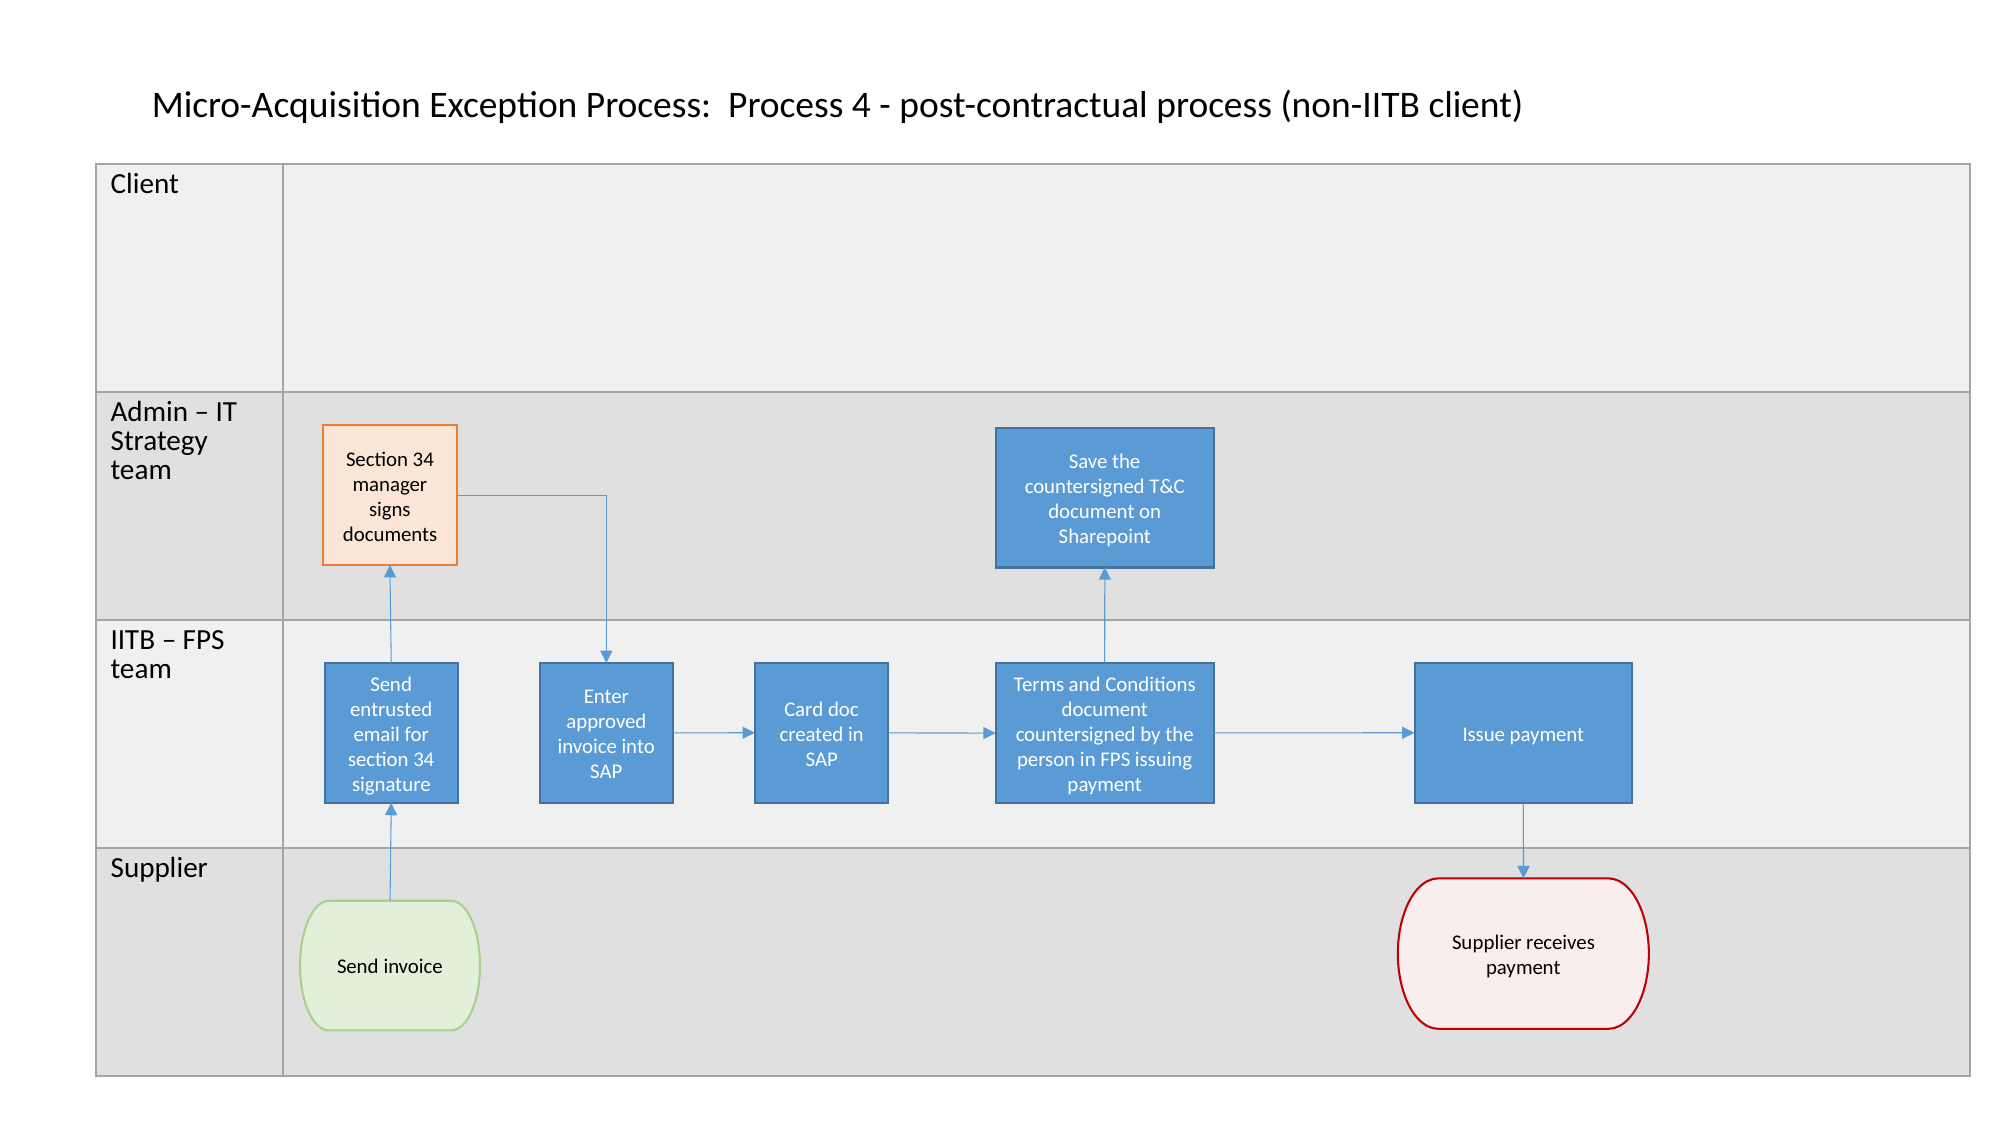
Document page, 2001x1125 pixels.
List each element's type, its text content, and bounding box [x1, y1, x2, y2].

text_box Send entrusted email for section 34 signature [324, 663, 458, 803]
table_cell [284, 393, 1969, 619]
table_cell [391, 496, 606, 619]
table_cell [284, 621, 390, 847]
text_box Section 34 manager signs documents [323, 425, 457, 566]
table_cell Supplier [97, 849, 282, 1075]
text_box Supplier receives payment [1397, 878, 1649, 1029]
text_box Send invoice [300, 900, 481, 1031]
table_cell [607, 621, 1104, 732]
table_cell [284, 849, 1969, 1075]
text_box Micro-Acquisition Exception Process: Process 4 - post-contractual process (non-IITB client) [137, 72, 1540, 133]
text_box Save the countersigned T&C document on Sharepoint [995, 427, 1214, 568]
table_cell IITB – FPS team [97, 621, 282, 847]
text_box Card doc created in SAP [754, 663, 889, 803]
text_box Terms and Conditions document countersigned by the person in FPS issuing payment [995, 663, 1214, 803]
text_box Enter approved invoice into SAP [539, 663, 673, 803]
table_cell [392, 621, 1522, 847]
table_header Client [97, 165, 282, 391]
table_cell [1106, 621, 1969, 847]
text_box Issue payment [1414, 663, 1633, 803]
table_cell Admin – IT Strategy team [97, 393, 282, 619]
table_header [284, 165, 1969, 391]
